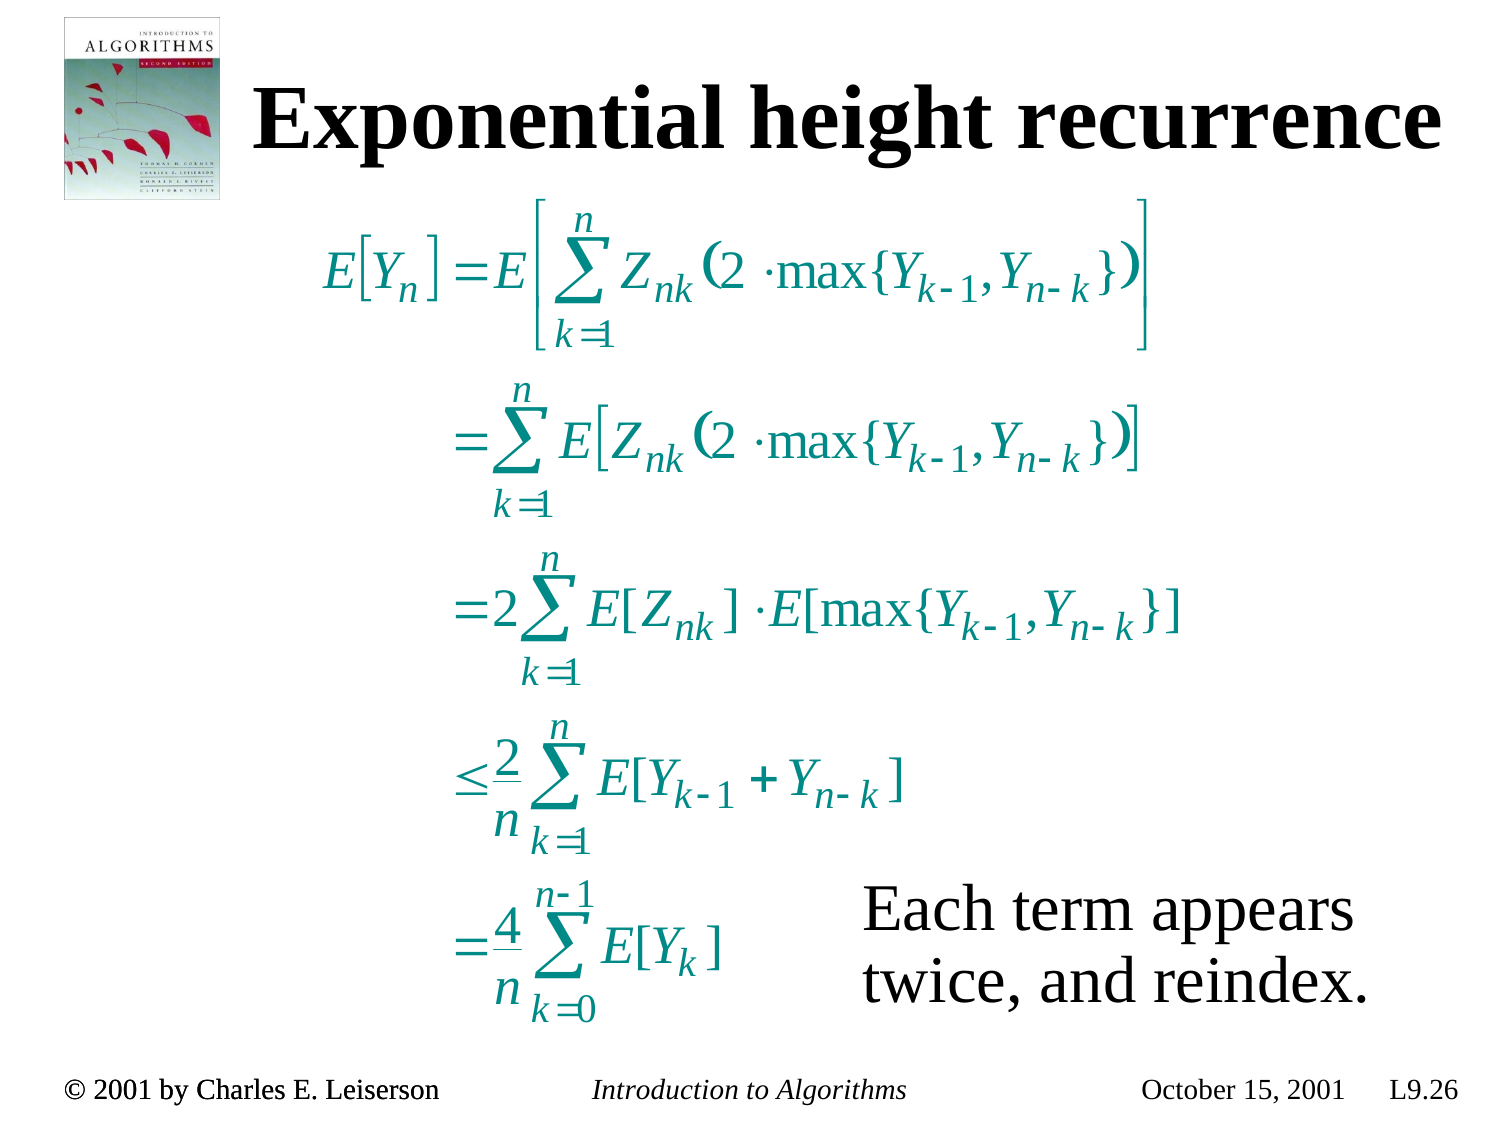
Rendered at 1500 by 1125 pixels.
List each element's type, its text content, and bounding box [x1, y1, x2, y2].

text_box Each term appears twice, and reindex. [847, 865, 1413, 1025]
text_box Introduction to Algorithms [577, 1062, 923, 1113]
text_box Exponential height recurrence [237, 24, 1476, 213]
picture [64, 17, 220, 200]
chart [318, 195, 1182, 1027]
text_box October 15, 2001 L9.<number> [1033, 1062, 1474, 1113]
